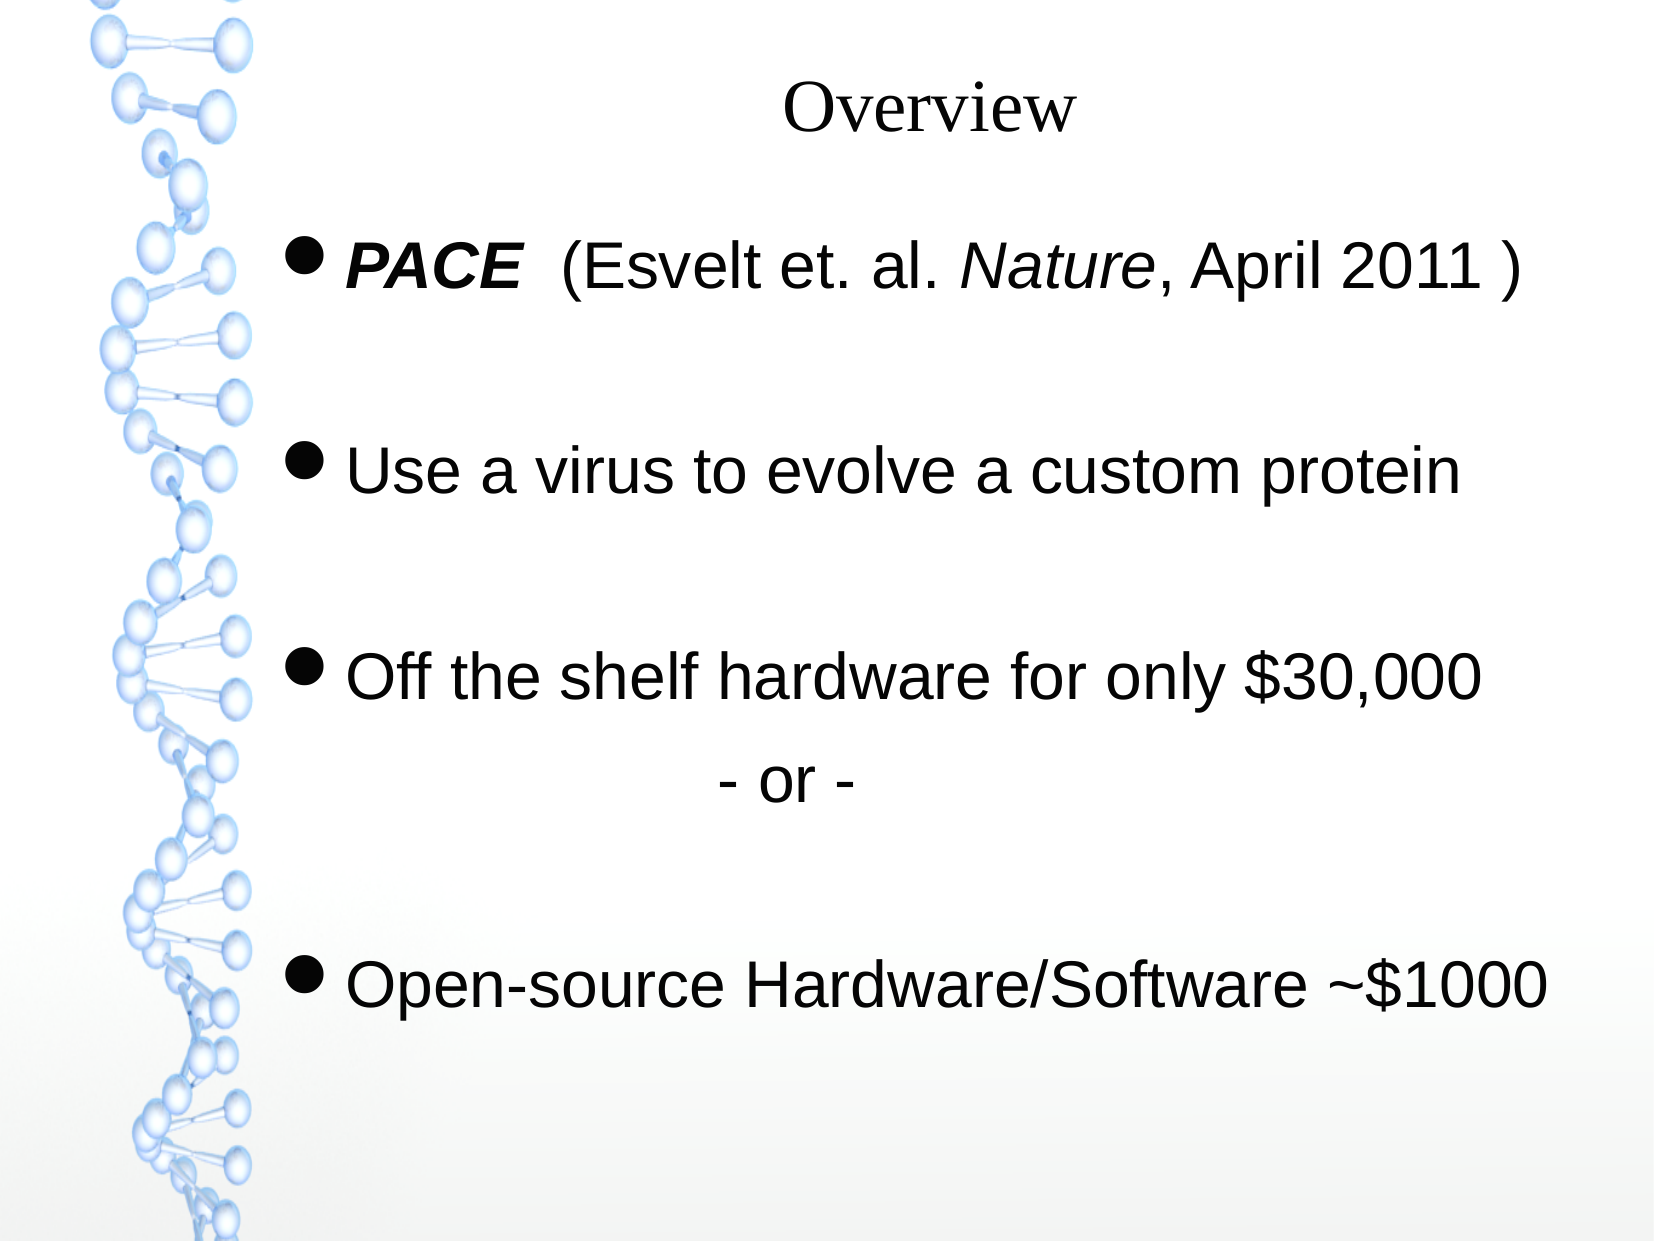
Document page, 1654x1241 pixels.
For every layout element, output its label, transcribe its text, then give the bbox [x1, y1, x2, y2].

title Overview [265, 47, 1595, 224]
list PACE (Esvelt et. al. Nature, April 2011 ) Use a virus to evolve a custom protein Off the shelf hardware for only $30,000 - or - Open-source Hardware/Software ~$1000 [262, 224, 1613, 1029]
picture [0, 0, 1654, 1241]
